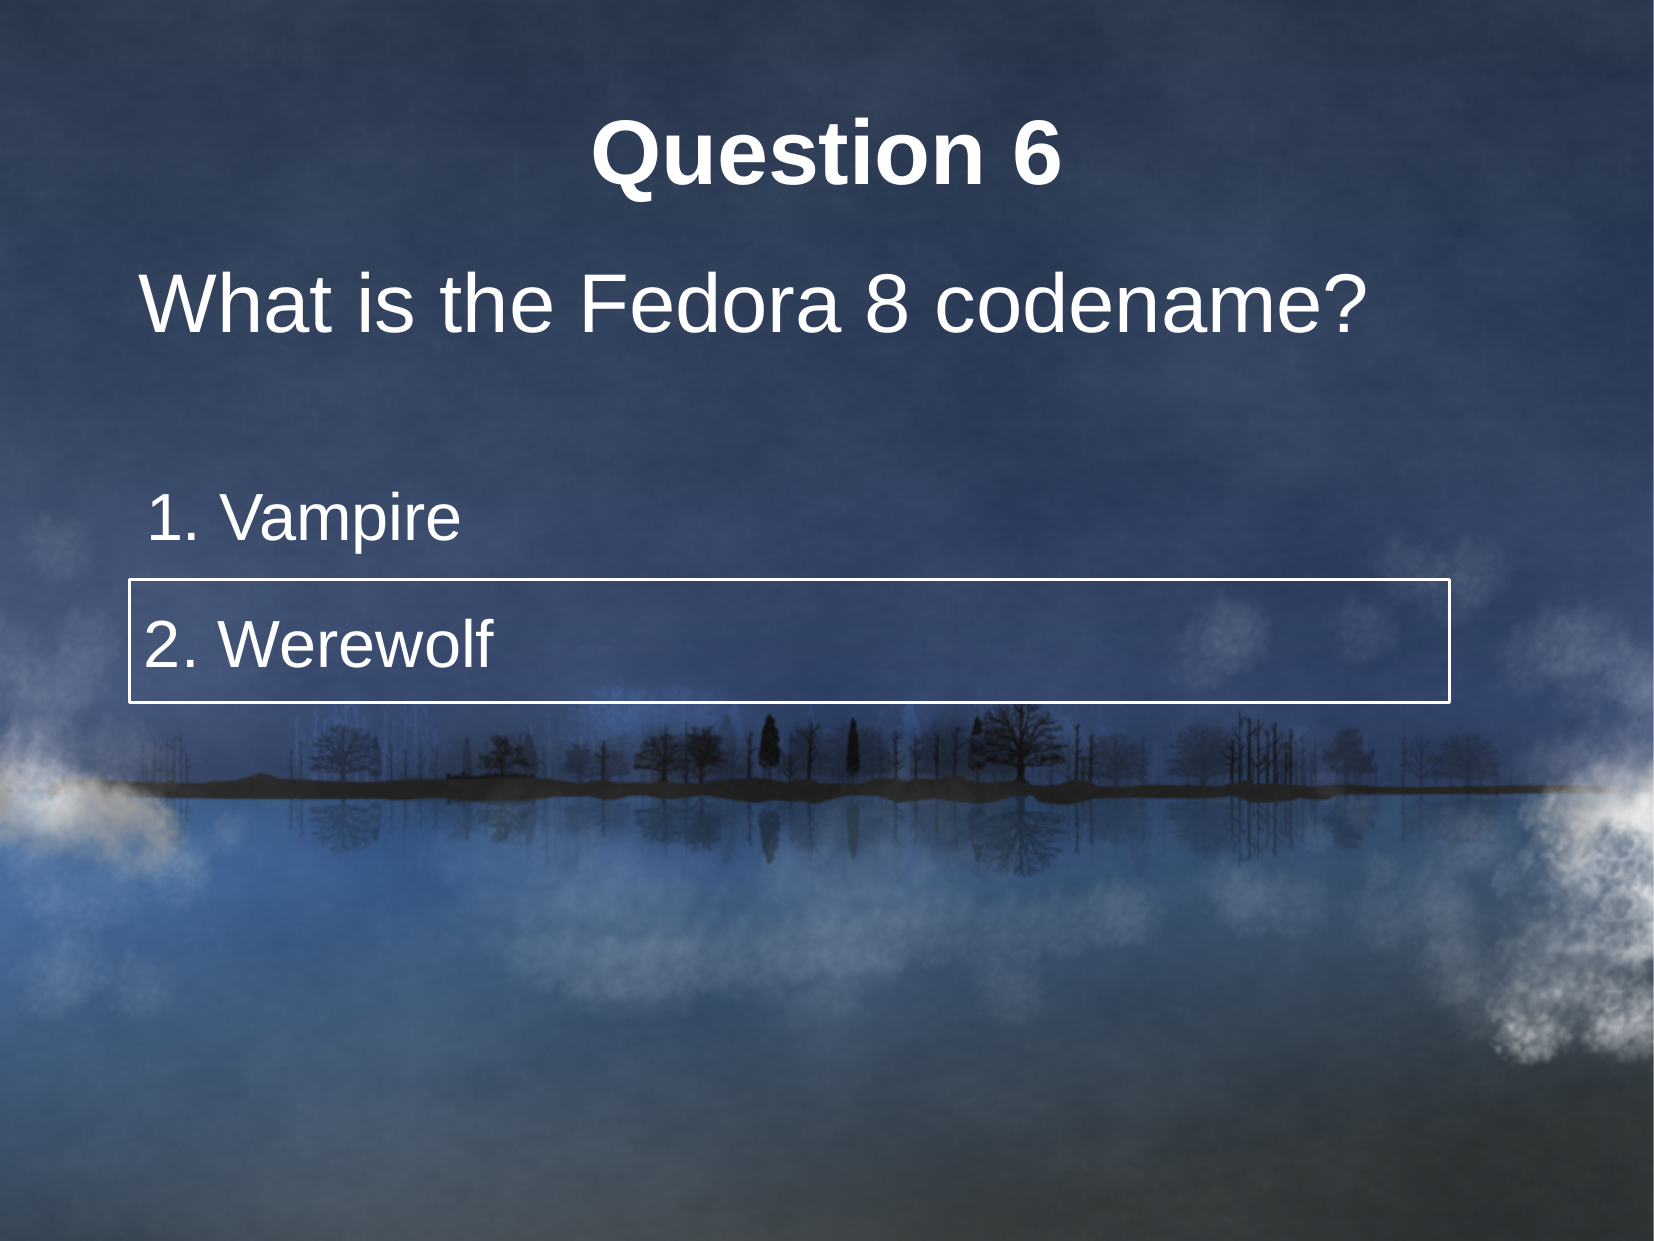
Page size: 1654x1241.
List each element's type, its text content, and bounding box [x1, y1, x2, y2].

picture [0, 0, 1654, 1241]
text_box 1. Vampire [131, 472, 976, 571]
text_box 2. Werewolf [129, 704, 691, 763]
text_box [129, 579, 1450, 703]
text_box What is the Fedora 8 codename? [124, 249, 1538, 376]
title Question 6 [82, 49, 1571, 257]
